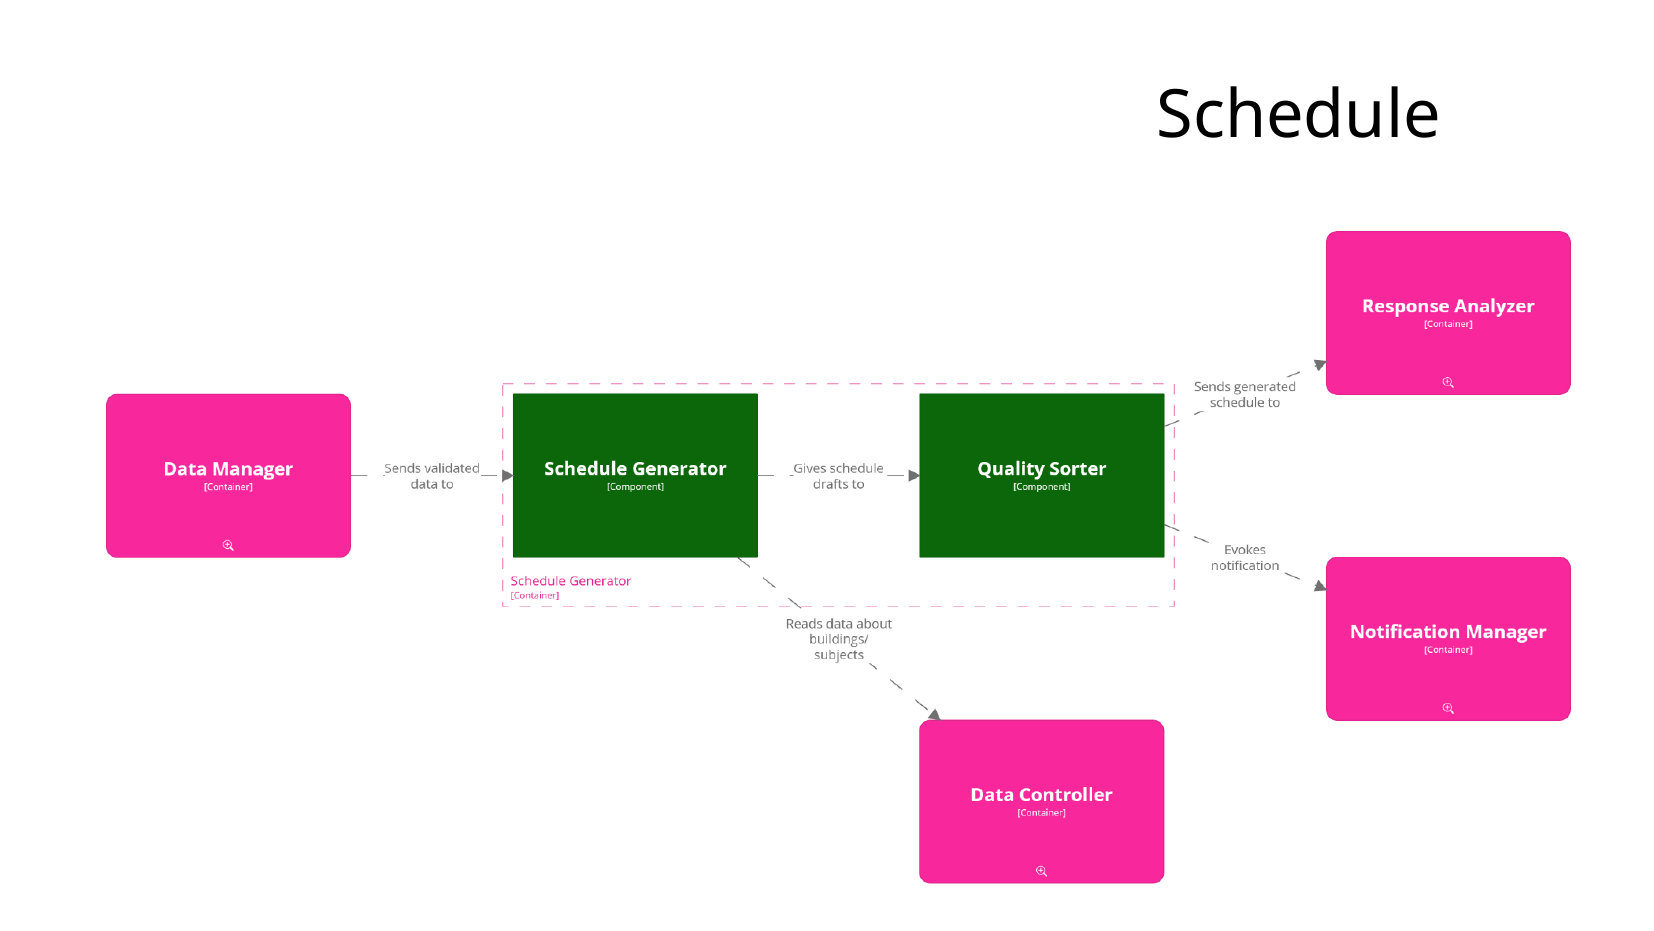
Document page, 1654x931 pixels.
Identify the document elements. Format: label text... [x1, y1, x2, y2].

picture [0, 143, 1654, 916]
text_box Schedule Generator [974, 59, 1624, 143]
